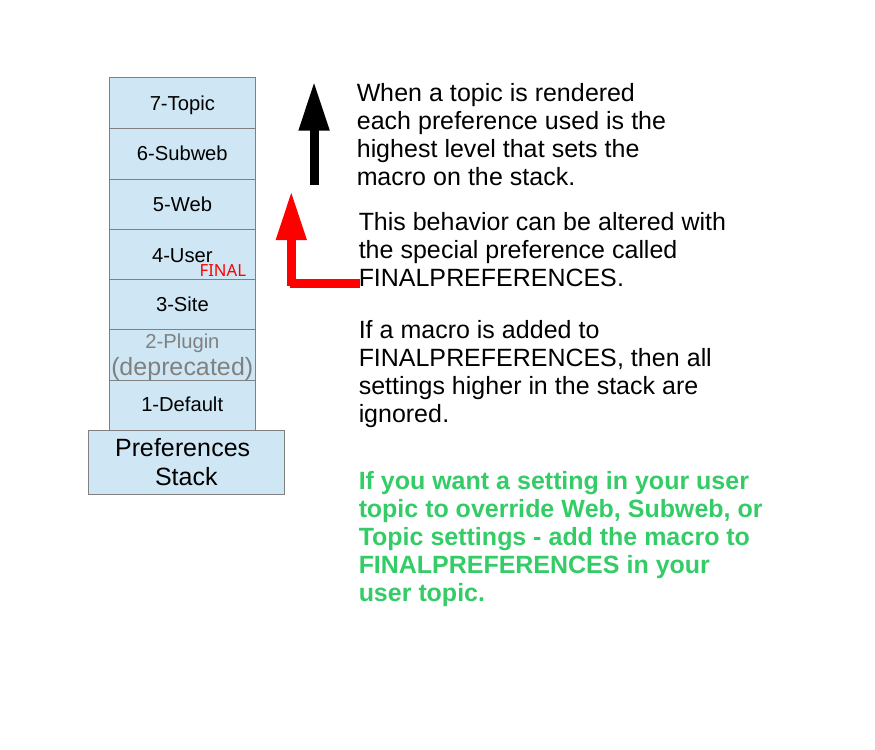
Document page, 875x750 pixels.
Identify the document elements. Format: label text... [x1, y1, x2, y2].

text_box Preferences Stack [88, 430, 285, 495]
text_box 3-Site [109, 279, 256, 329]
text_box 7-Topic [109, 77, 256, 128]
text_box When a topic is rendered each preference used is the highest level that sets the macro on the stack. [342, 71, 750, 198]
text_box This behavior can be altered with the special preference called FINALPREFERENCES. If a macro is added to FINALPREFERENCES, then all settings higher in the stack are ignored. [344, 199, 780, 436]
text_box 5-Web [109, 179, 256, 229]
text_box 6-Subweb [109, 128, 256, 179]
text_box 1-Default [109, 381, 256, 430]
text_box If you want a setting in your user topic to override Web, Subweb, or Topic settings - add the macro to FINALPREFERENCES in your user topic. [344, 459, 780, 615]
text_box 4-User [109, 229, 256, 279]
text_box FINAL [184, 251, 271, 290]
text_box 2-Plugin (deprecated) [109, 329, 256, 381]
